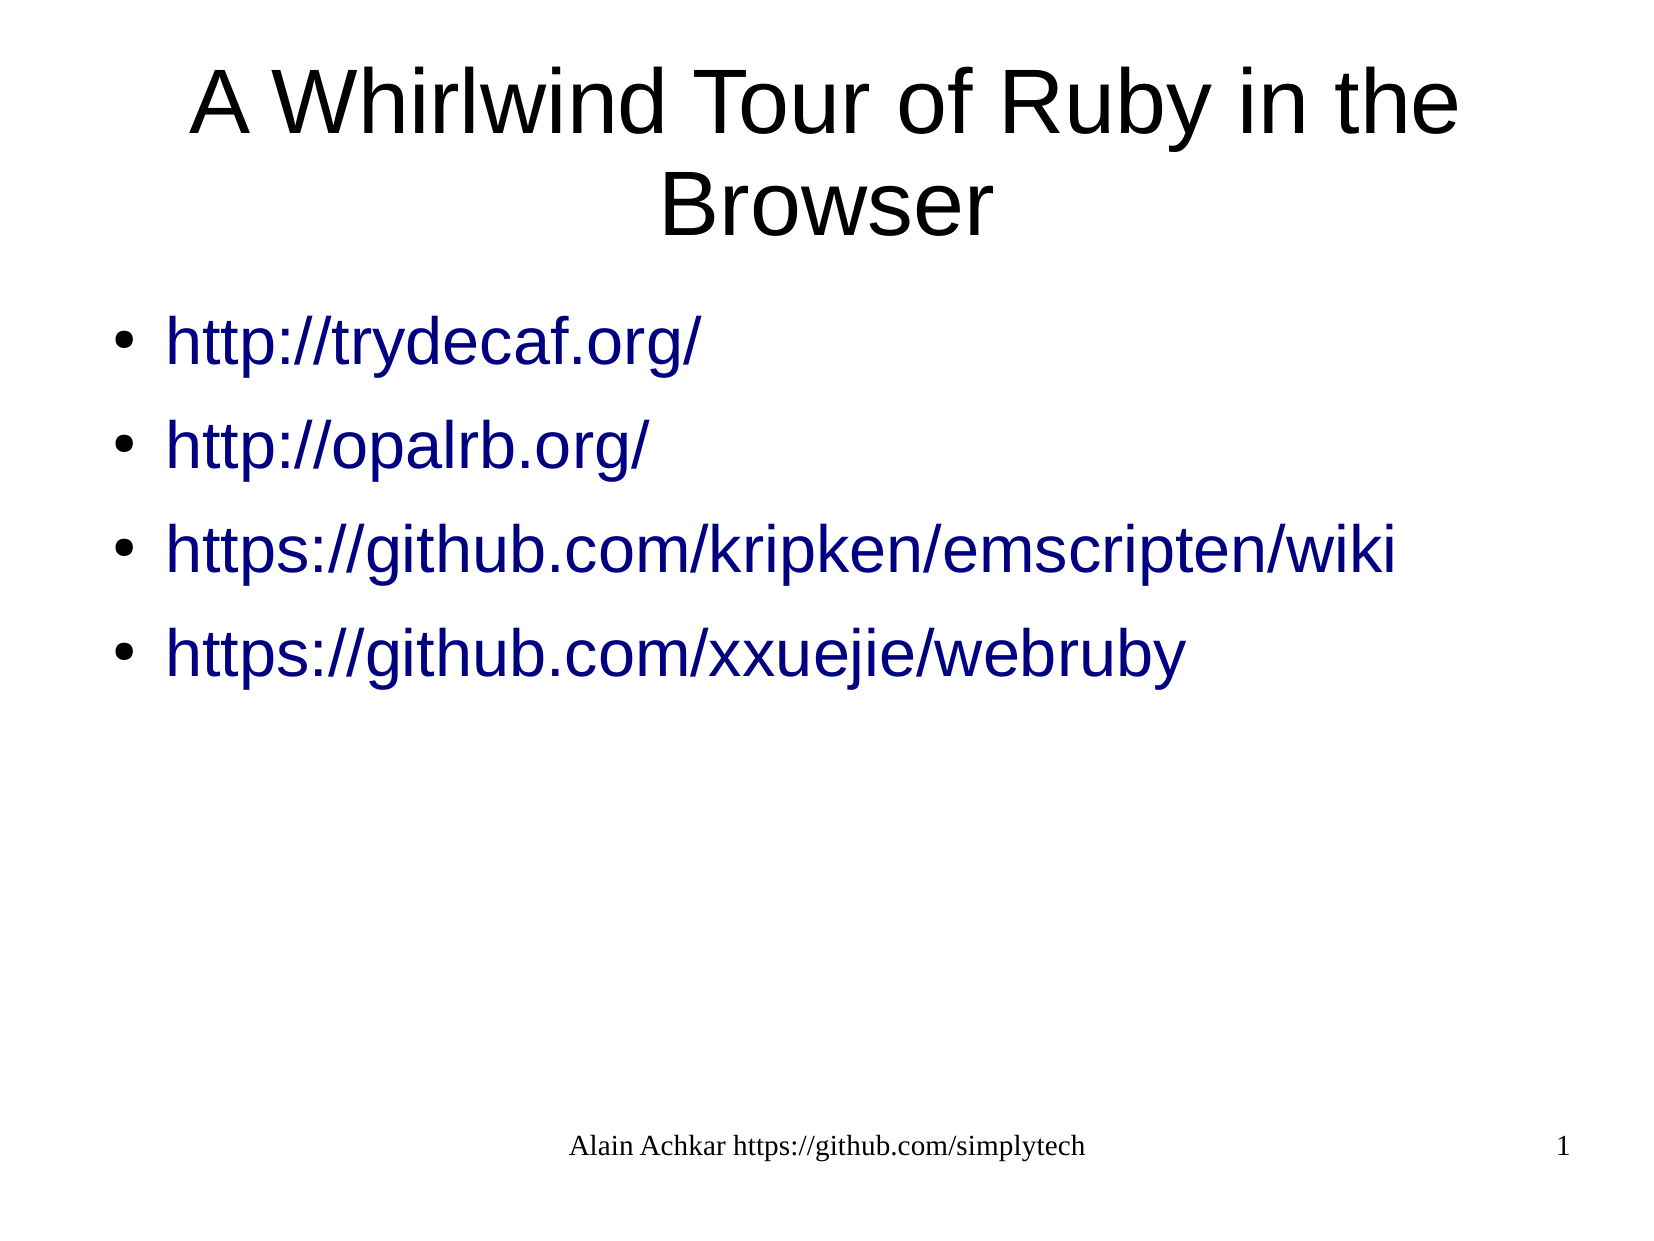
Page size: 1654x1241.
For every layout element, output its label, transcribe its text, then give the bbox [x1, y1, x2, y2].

list http://trydecaf.org/ http://opalrb.org/ https://github.com/kripken/emscripten/wiki https://github.com/xxuejie/webruby [94, 303, 1583, 1123]
title A Whirlwind Tour of Ruby in the Browser [82, 49, 1571, 257]
